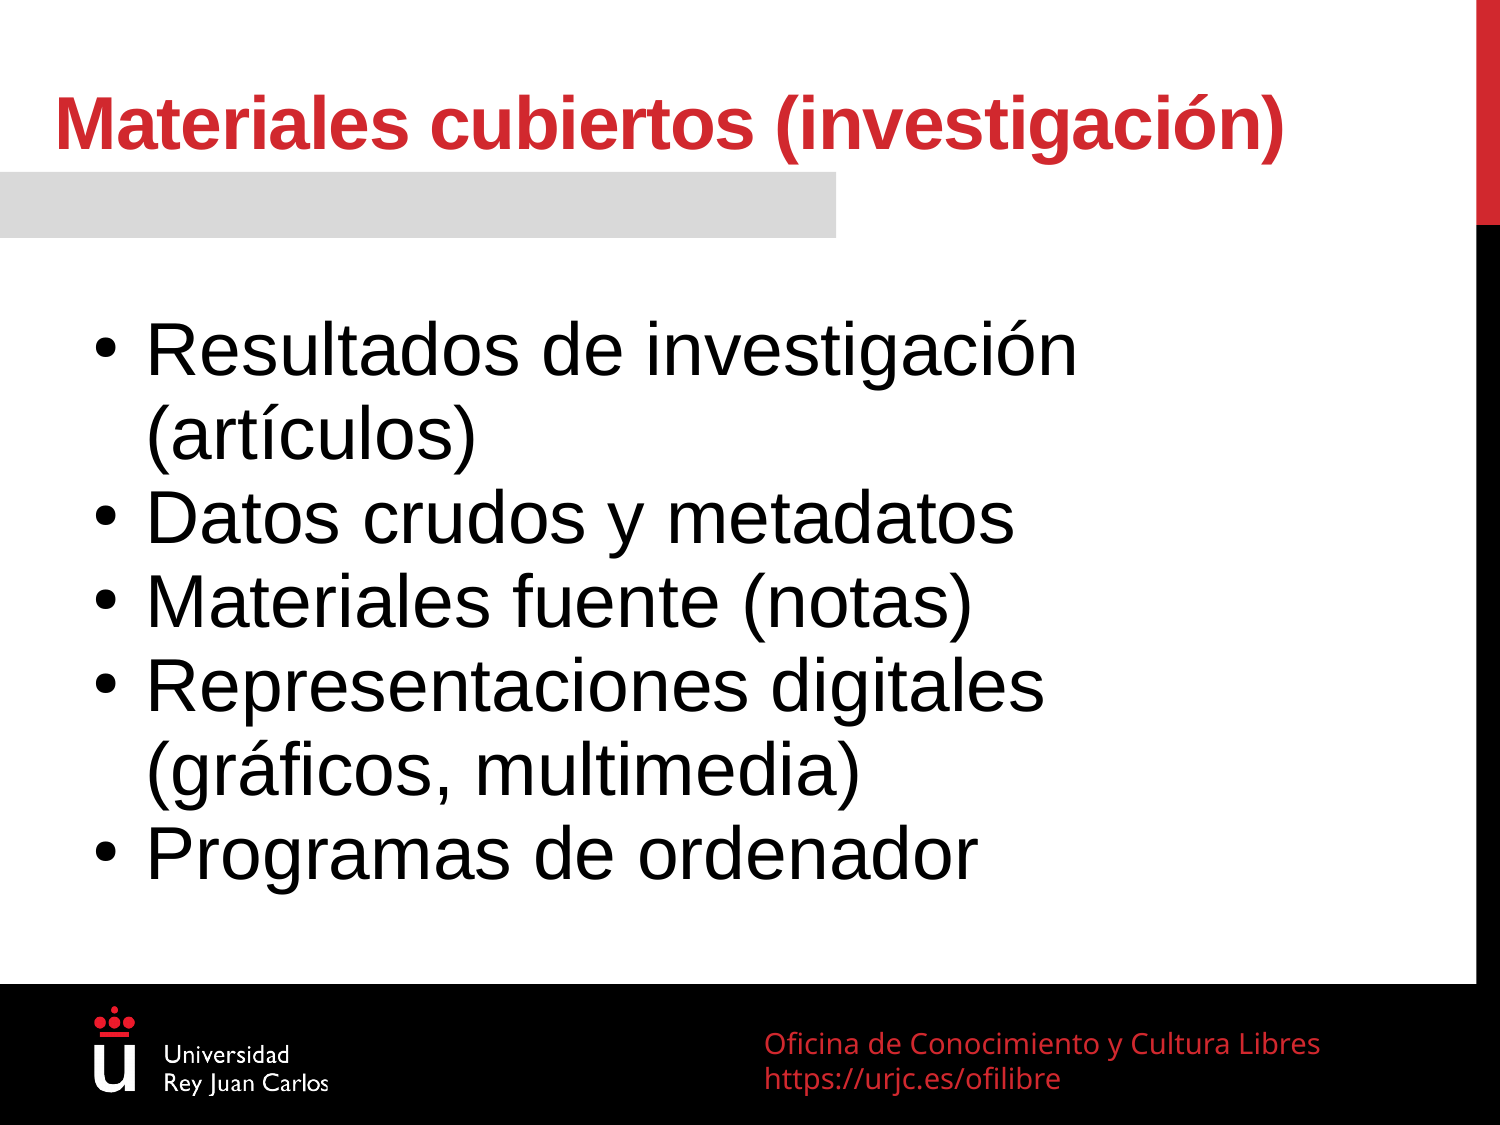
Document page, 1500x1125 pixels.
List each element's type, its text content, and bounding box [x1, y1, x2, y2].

text_box Oficina de Conocimiento y Cultura Libres https://urjc.es/ofilibre [748, 1017, 1500, 1125]
text_box Materiales cubiertos (investigación) [39, 24, 1366, 172]
text_box [0, 984, 1500, 1125]
text_box [0, 171, 837, 238]
text_box Resultados de investigación (artículos) Datos crudos y metadatos Materiales fuente (notas) Representaciones digitales (gráficos, multimedia) Programas de ordenador [60, 299, 1254, 903]
title [75, 172, 1026, 250]
picture [94, 1006, 328, 1096]
